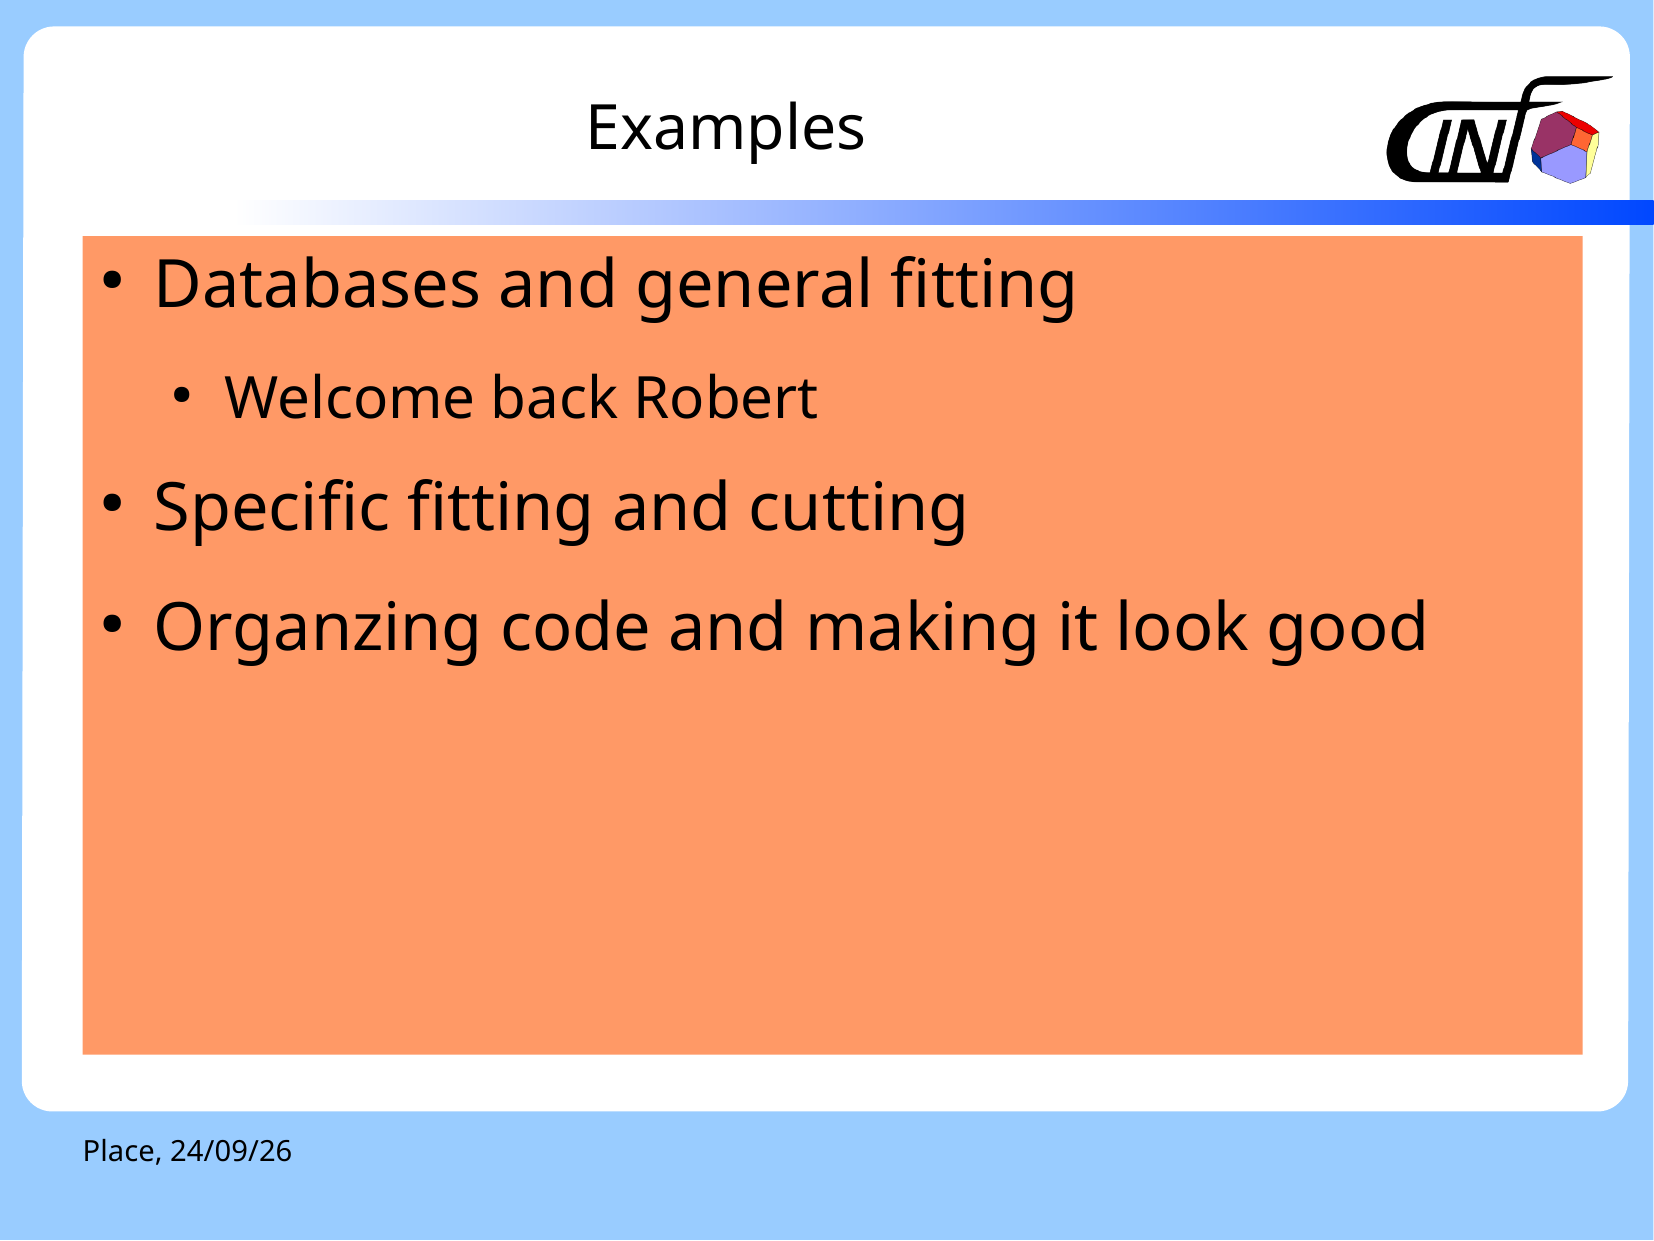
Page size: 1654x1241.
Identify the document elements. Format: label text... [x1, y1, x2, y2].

list Databases and general fitting Welcome back Robert Specific fitting and cutting Organzing code and making it look good [82, 236, 1583, 1055]
title Examples [82, 49, 1371, 201]
picture [1386, 76, 1613, 184]
